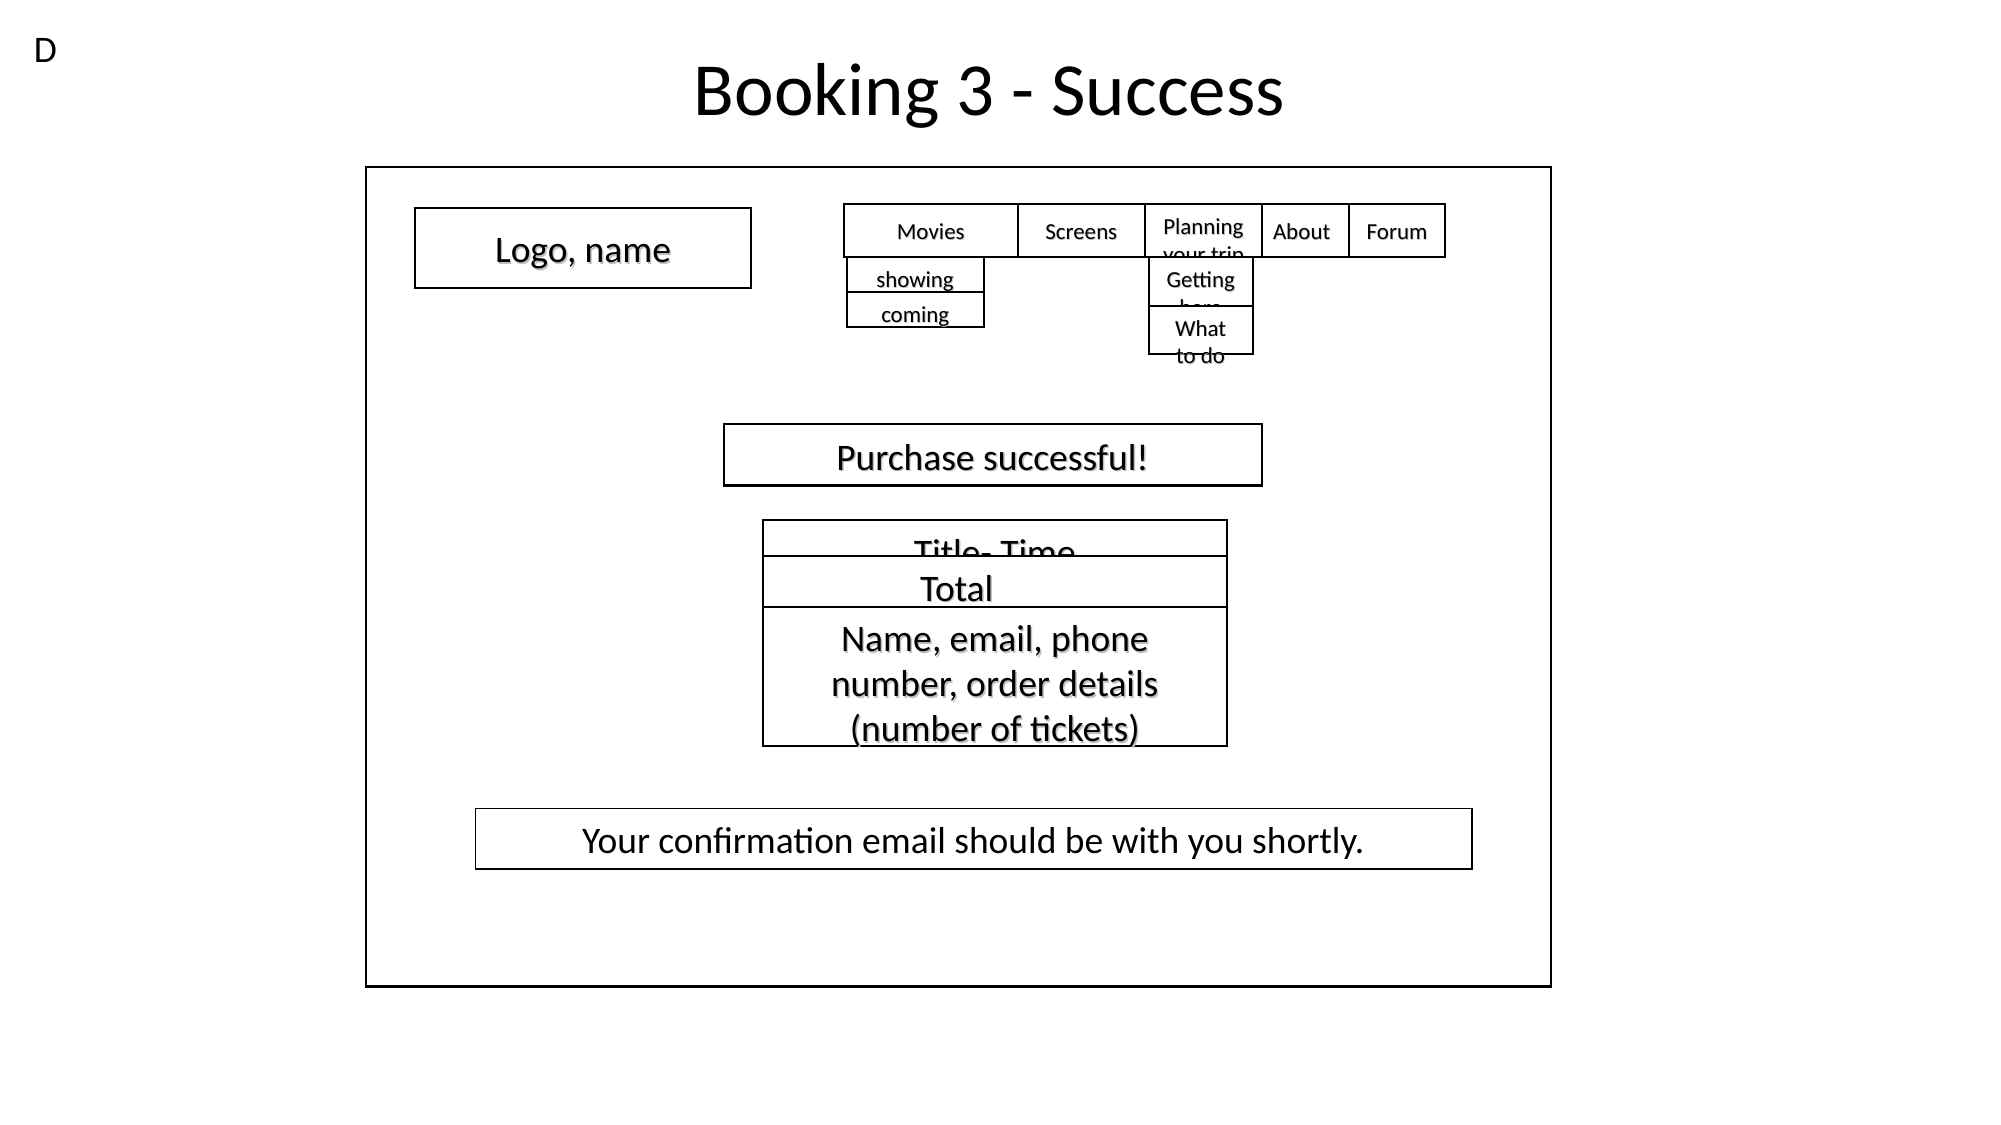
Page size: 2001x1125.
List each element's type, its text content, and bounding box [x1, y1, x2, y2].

text_box What to do [1149, 306, 1253, 354]
text_box Booking 3 - Success [255, 32, 1724, 139]
text_box coming [847, 292, 984, 327]
text_box showing [847, 257, 984, 292]
text_box Planning your trip [1145, 204, 1262, 257]
text_box Screens [1018, 204, 1145, 257]
text_box Forum [1349, 204, 1445, 257]
text_box Logo, name [415, 208, 751, 288]
text_box Purchase successful! [724, 424, 1262, 485]
text_box Movies [844, 204, 1018, 257]
text_box Total [763, 556, 1227, 607]
text_box About [1262, 204, 1349, 257]
text_box Your confirmation email should be with you shortly. [475, 808, 1473, 870]
text_box Getting here [1149, 257, 1253, 306]
text_box D [18, 17, 73, 79]
text_box Title- Time [763, 520, 1227, 556]
text_box Name, email, phone number, order details (number of tickets) [763, 607, 1227, 746]
